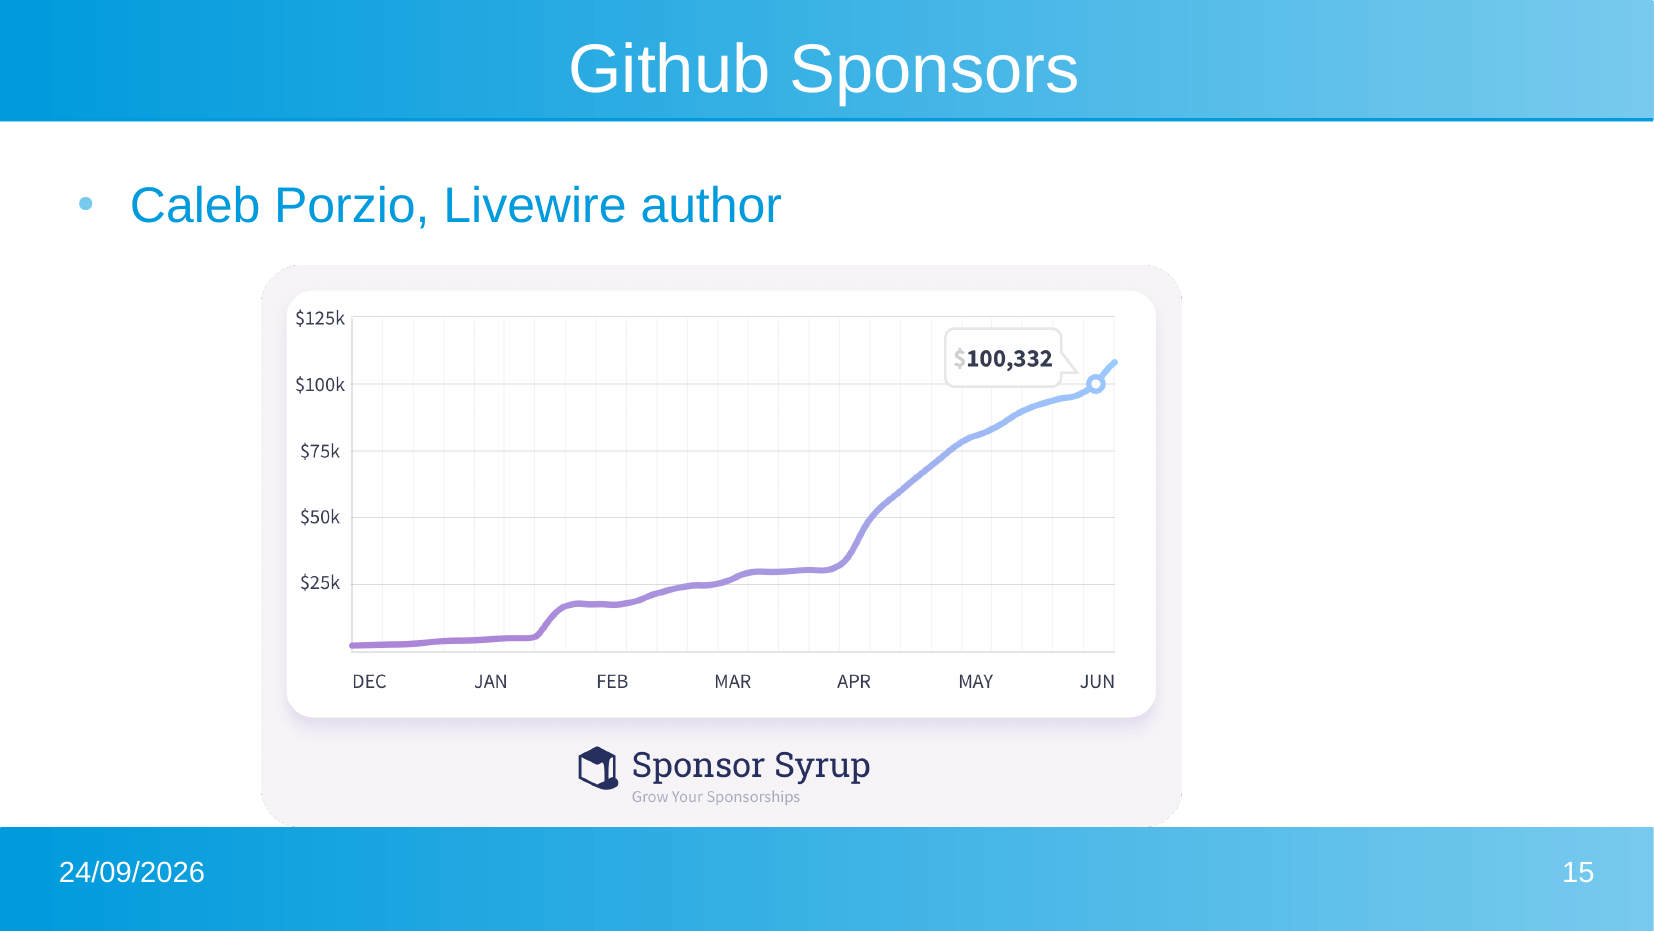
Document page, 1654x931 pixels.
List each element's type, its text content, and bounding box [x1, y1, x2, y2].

picture [261, 265, 1182, 827]
list Caleb Porzio, Livewire author [59, 177, 1595, 768]
title Github Sponsors [59, 29, 1595, 108]
